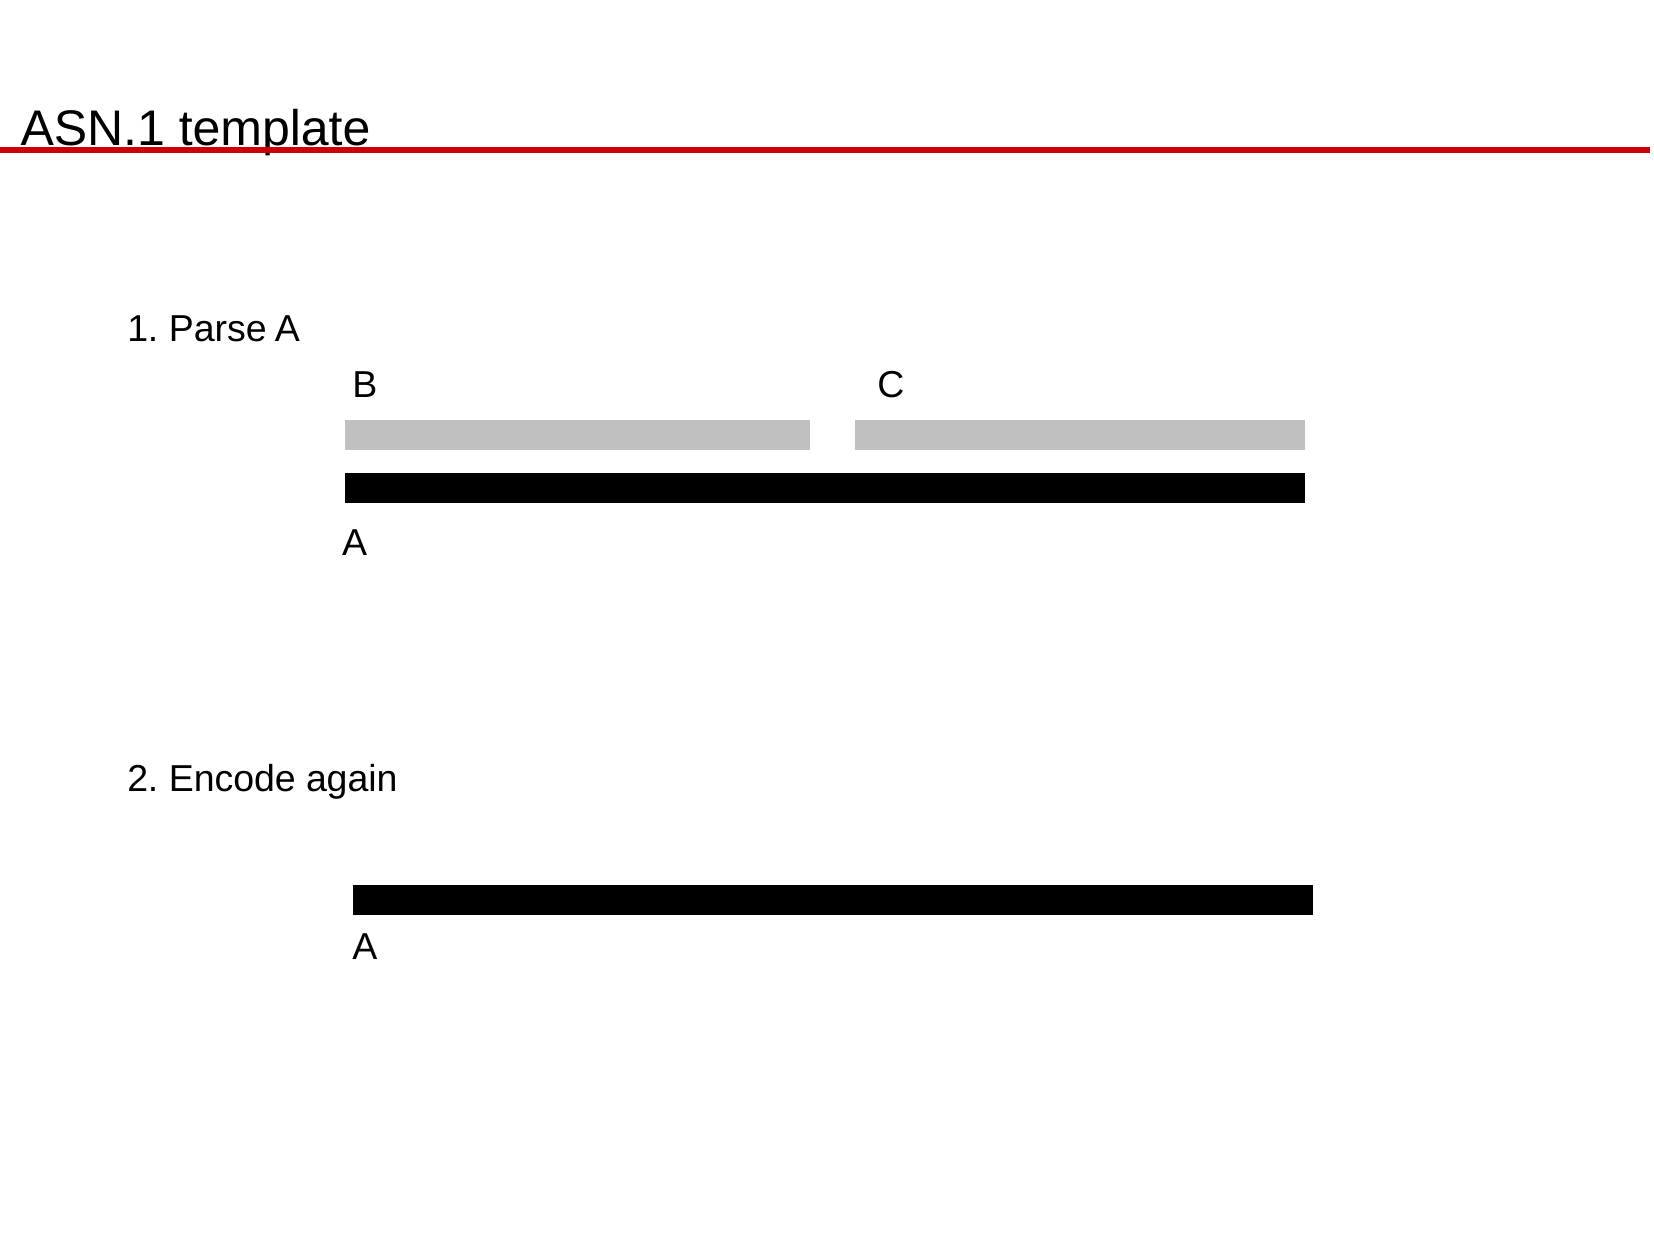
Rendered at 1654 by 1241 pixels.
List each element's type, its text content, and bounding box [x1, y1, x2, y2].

text_box A [327, 514, 382, 572]
text_box 2. Encode again [112, 750, 488, 807]
text_box ASN.1 template [5, 92, 1654, 331]
subtitle [0, 153, 1654, 1241]
subtitle [0, 0, 1654, 147]
text_box A [337, 918, 393, 976]
text_box B [337, 357, 393, 413]
text_box 1. Parse A [112, 300, 488, 357]
text_box C [862, 355, 920, 413]
